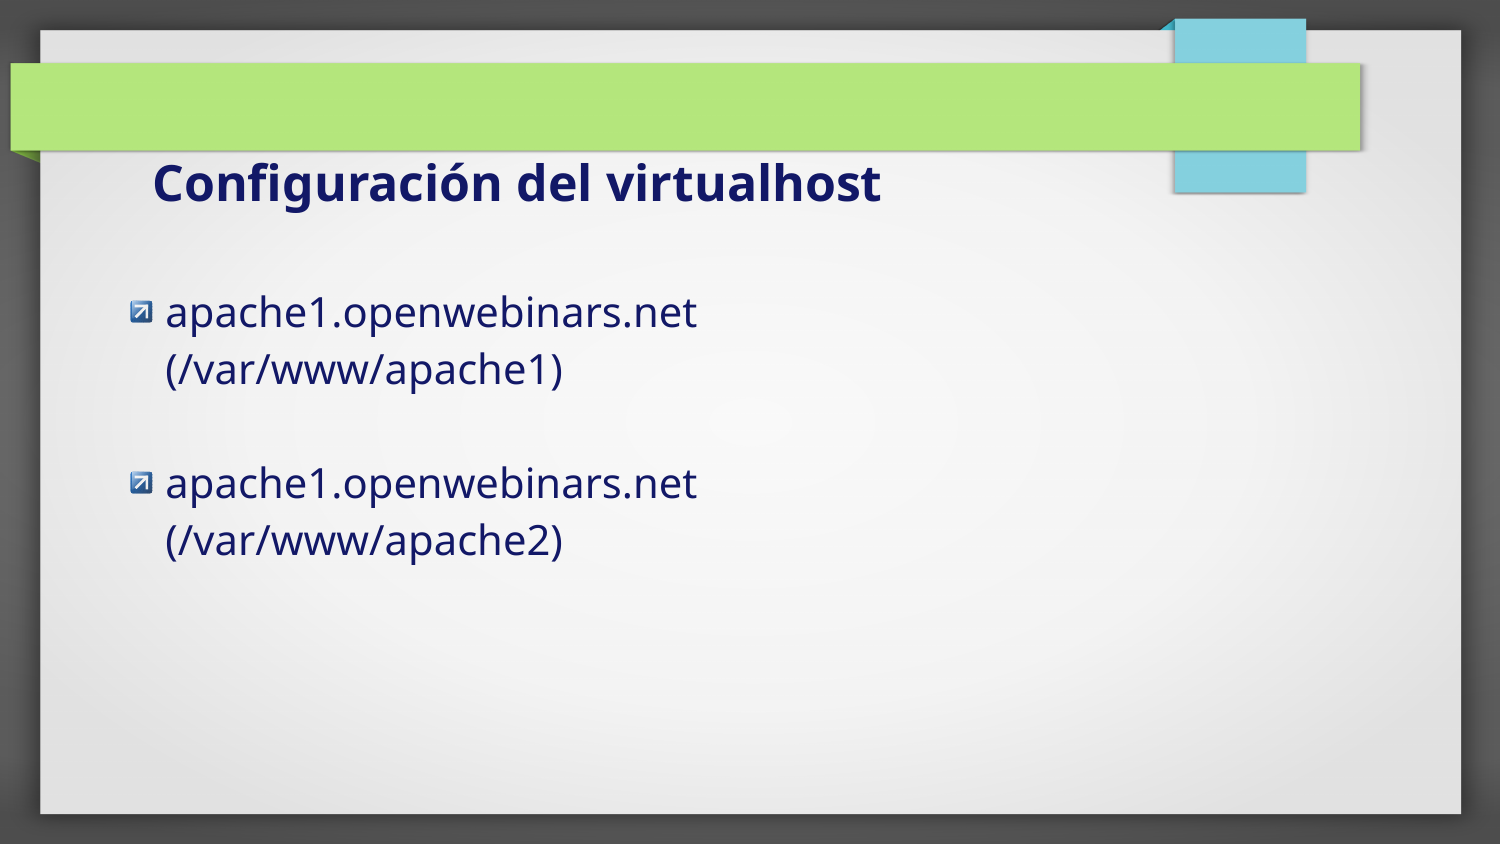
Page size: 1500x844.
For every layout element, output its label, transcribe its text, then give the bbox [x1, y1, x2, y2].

title Configuración del virtualhost [137, 146, 1011, 227]
text_box apache1.openwebinars.net (/var/www/apache1) apache1.openwebinars.net (/var/www/apache2) [129, 226, 1004, 780]
text_box [137, 246, 1011, 781]
picture [0, 0, 1500, 844]
